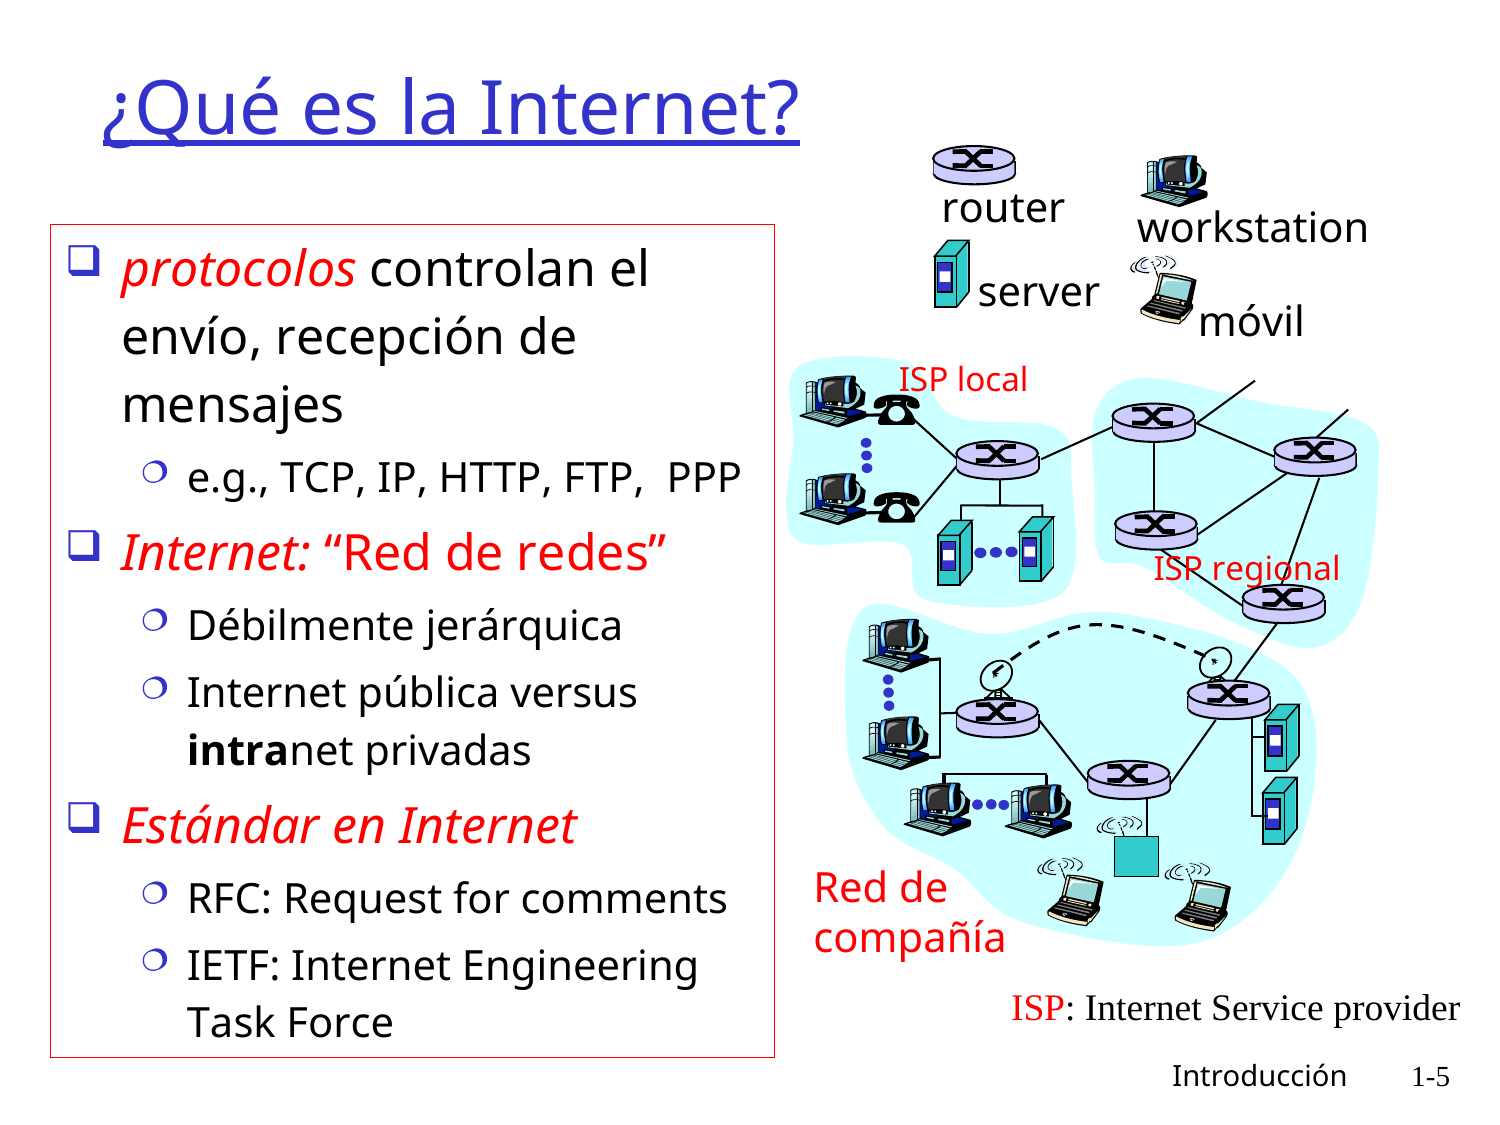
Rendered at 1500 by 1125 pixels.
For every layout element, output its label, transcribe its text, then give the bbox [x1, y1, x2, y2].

text_box ISP local [883, 350, 1044, 406]
picture [1130, 260, 1197, 325]
picture [979, 659, 1014, 700]
picture [799, 472, 868, 526]
text_box ISP regional [1138, 539, 1357, 595]
title ¿Qué es la Internet? [87, 16, 1463, 196]
picture [862, 715, 931, 771]
text_box [844, 603, 1317, 947]
text_box router [926, 172, 1081, 239]
picture [1198, 646, 1233, 684]
picture [1148, 814, 1159, 836]
text_box 1-<number> [1362, 1050, 1466, 1125]
picture [1004, 784, 1073, 839]
picture [1037, 814, 1146, 927]
text_box [1091, 377, 1379, 648]
text_box server [962, 256, 1116, 323]
list protocolos controlan el envío, recepción de mensajes e.g., TCP, IP, HTTP, FTP, PPP Internet: “Red de redes” Débilmente jerárquica Internet pública versus intranet privadas Estándar en Internet RFC: Request for comments IETF: Internet Engineering Task Force [50, 224, 775, 1051]
text_box Red de compañía [798, 853, 1022, 970]
text_box [933, 146, 1015, 172]
picture [1140, 154, 1209, 193]
text_box Introducción [887, 1050, 1362, 1125]
text_box ISP: Internet Service provider [996, 975, 1476, 1036]
picture [873, 492, 920, 523]
text_box [934, 240, 969, 308]
picture [903, 782, 973, 837]
text_box workstation [1122, 193, 1385, 260]
text_box móvil [1183, 287, 1320, 353]
text_box [785, 356, 1077, 608]
picture [1164, 861, 1232, 932]
picture [799, 375, 868, 428]
picture [862, 618, 931, 673]
picture [873, 394, 920, 425]
